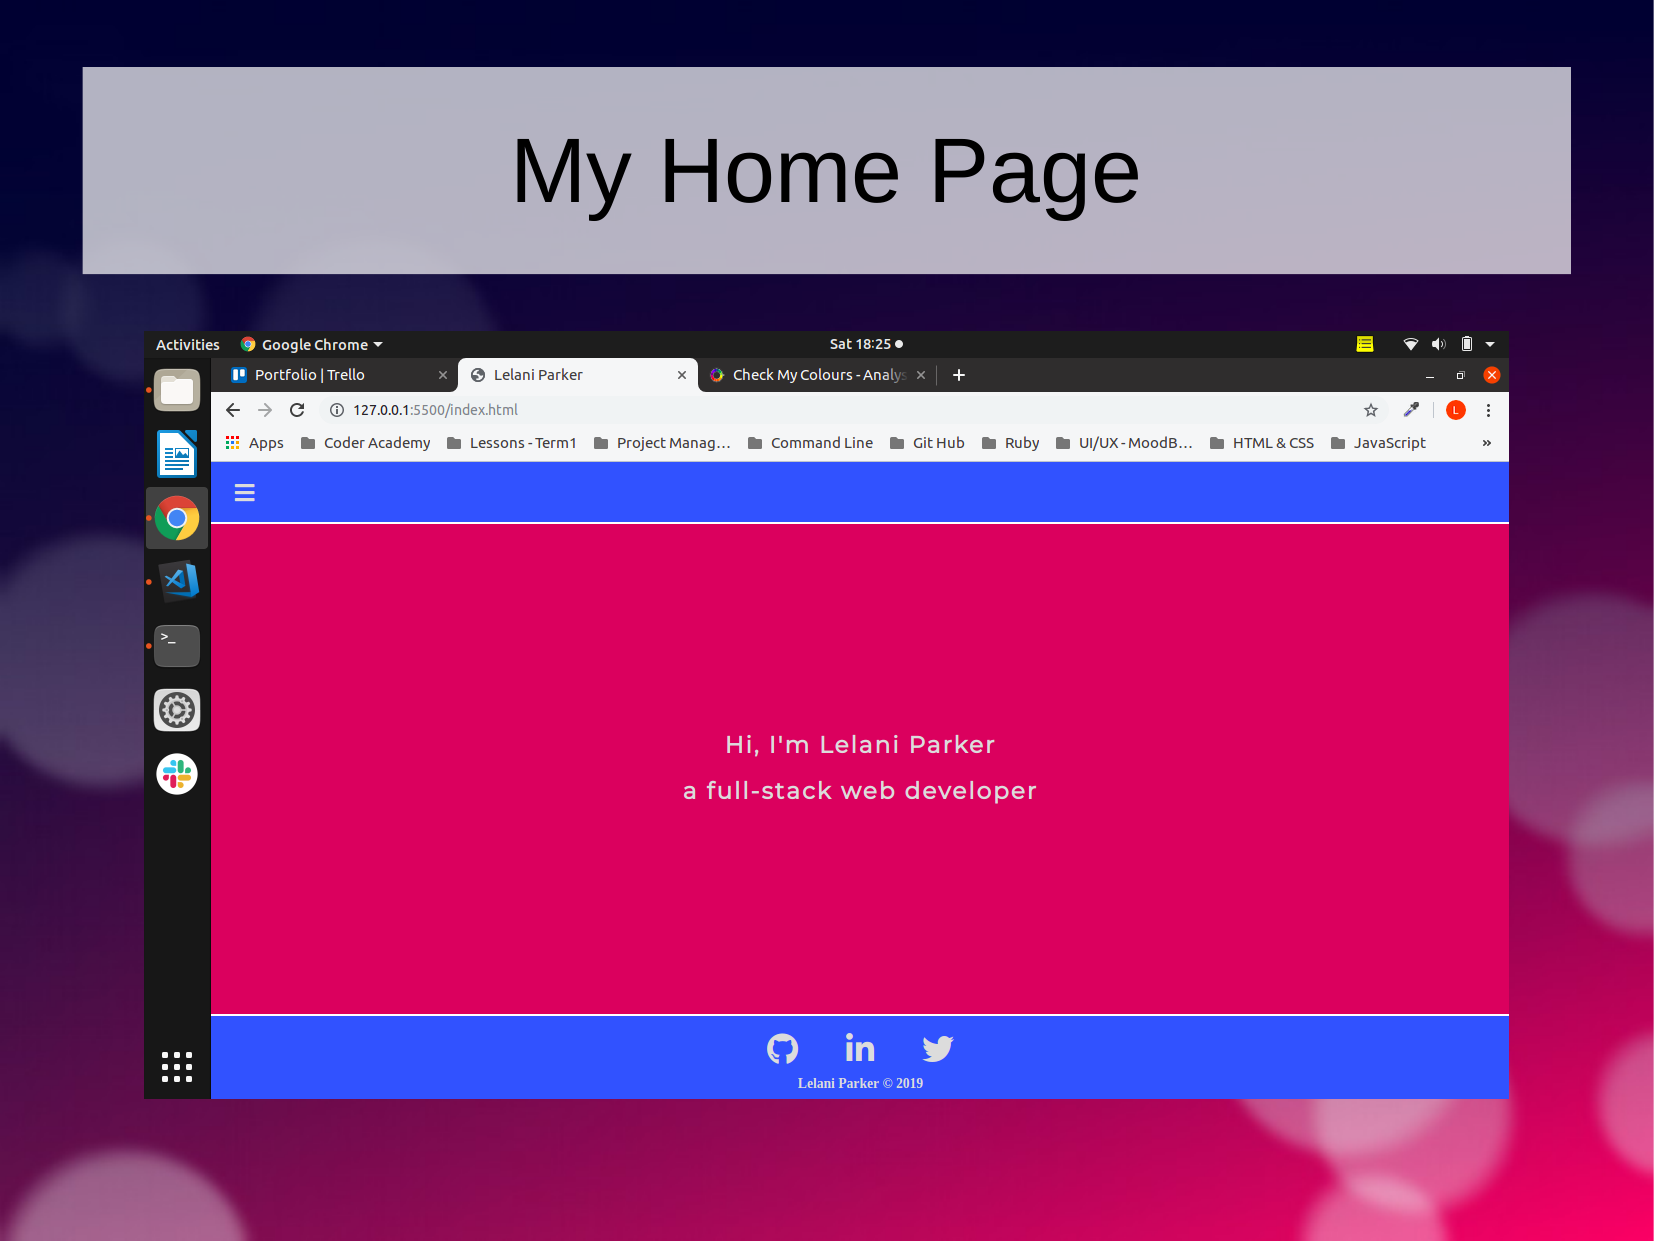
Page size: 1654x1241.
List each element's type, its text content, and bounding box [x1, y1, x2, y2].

picture [0, 0, 1654, 1241]
title My Home Page [82, 67, 1571, 275]
